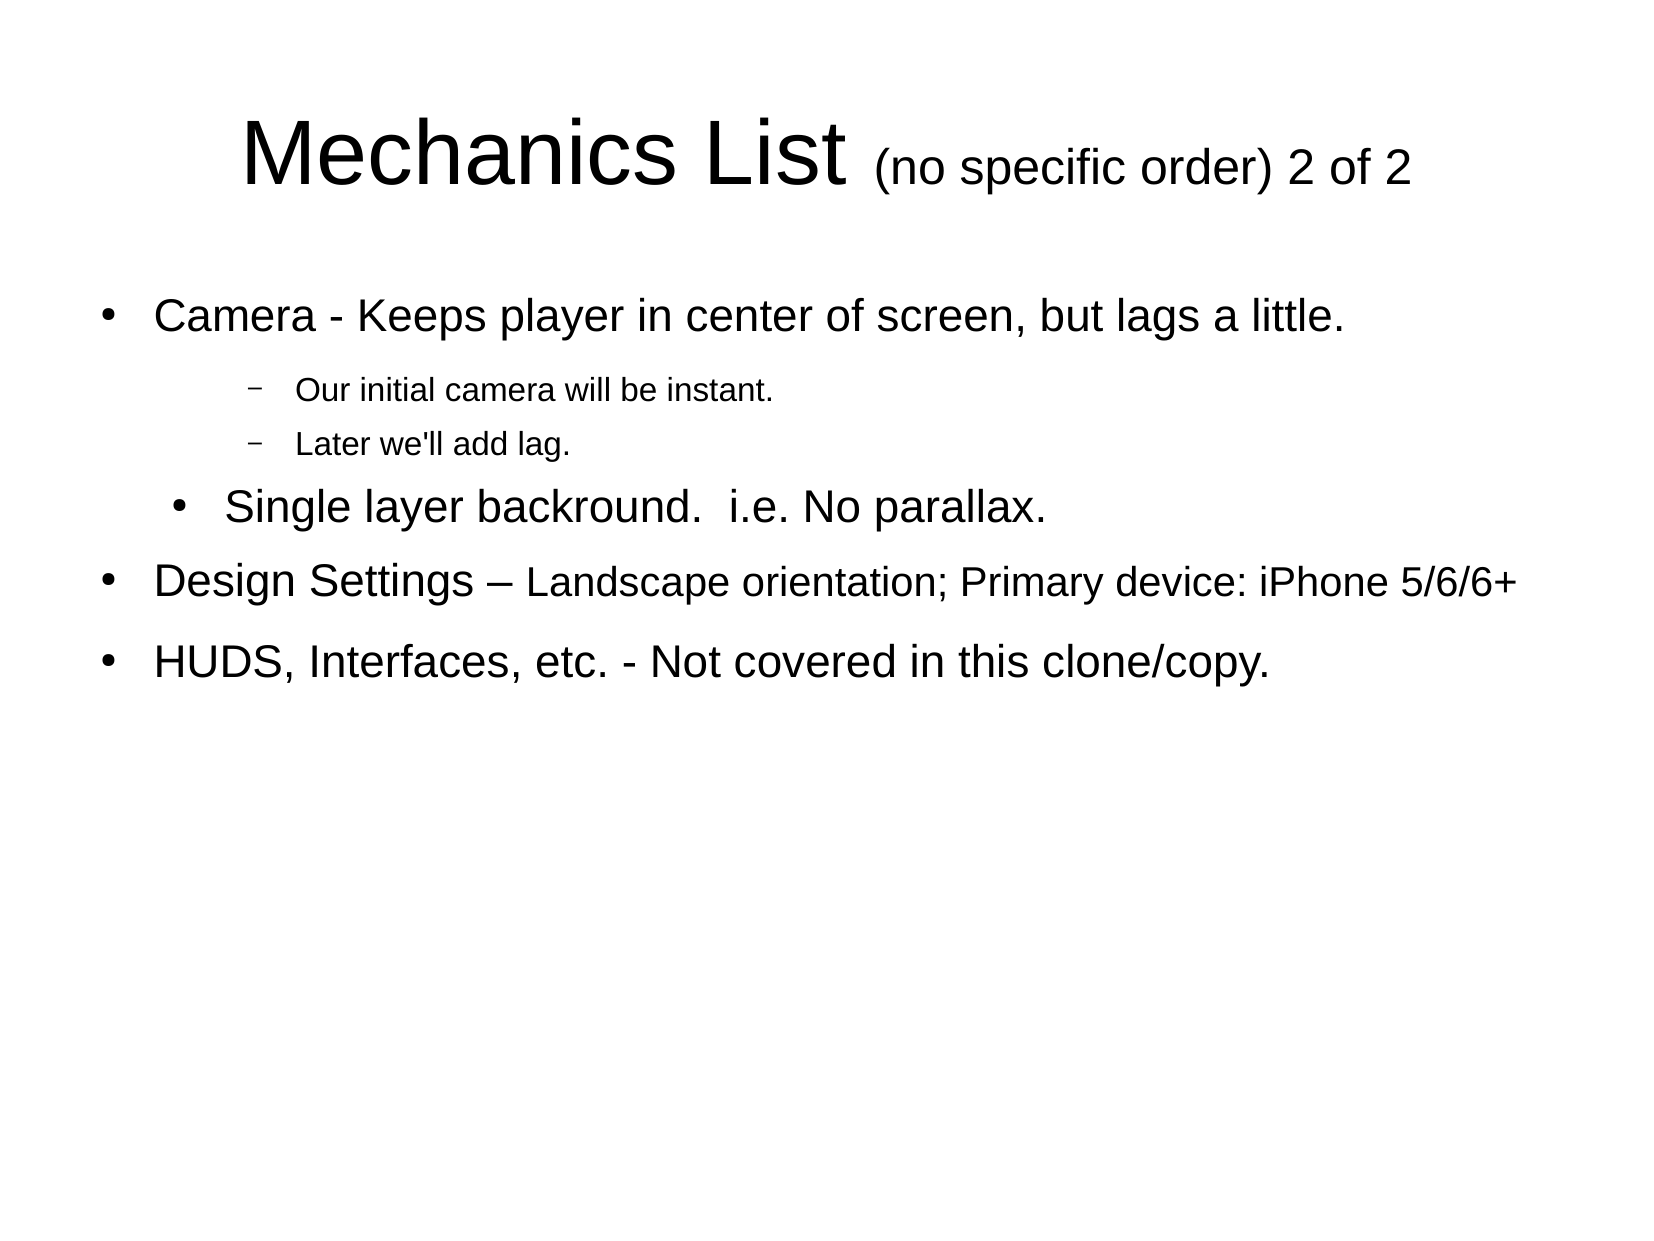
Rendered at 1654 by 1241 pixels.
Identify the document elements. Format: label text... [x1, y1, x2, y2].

list Camera - Keeps player in center of screen, but lags a little. Our initial camera will be instant. Later we'll add lag. Single layer backround. i.e. No parallax. Design Settings – Landscape orientation; Primary device: iPhone 5/6/6+ HUDS, Interfaces, etc. - Not covered in this clone/copy. [82, 290, 1571, 1112]
title Mechanics List (no specific order) 2 of 2 [82, 49, 1571, 257]
